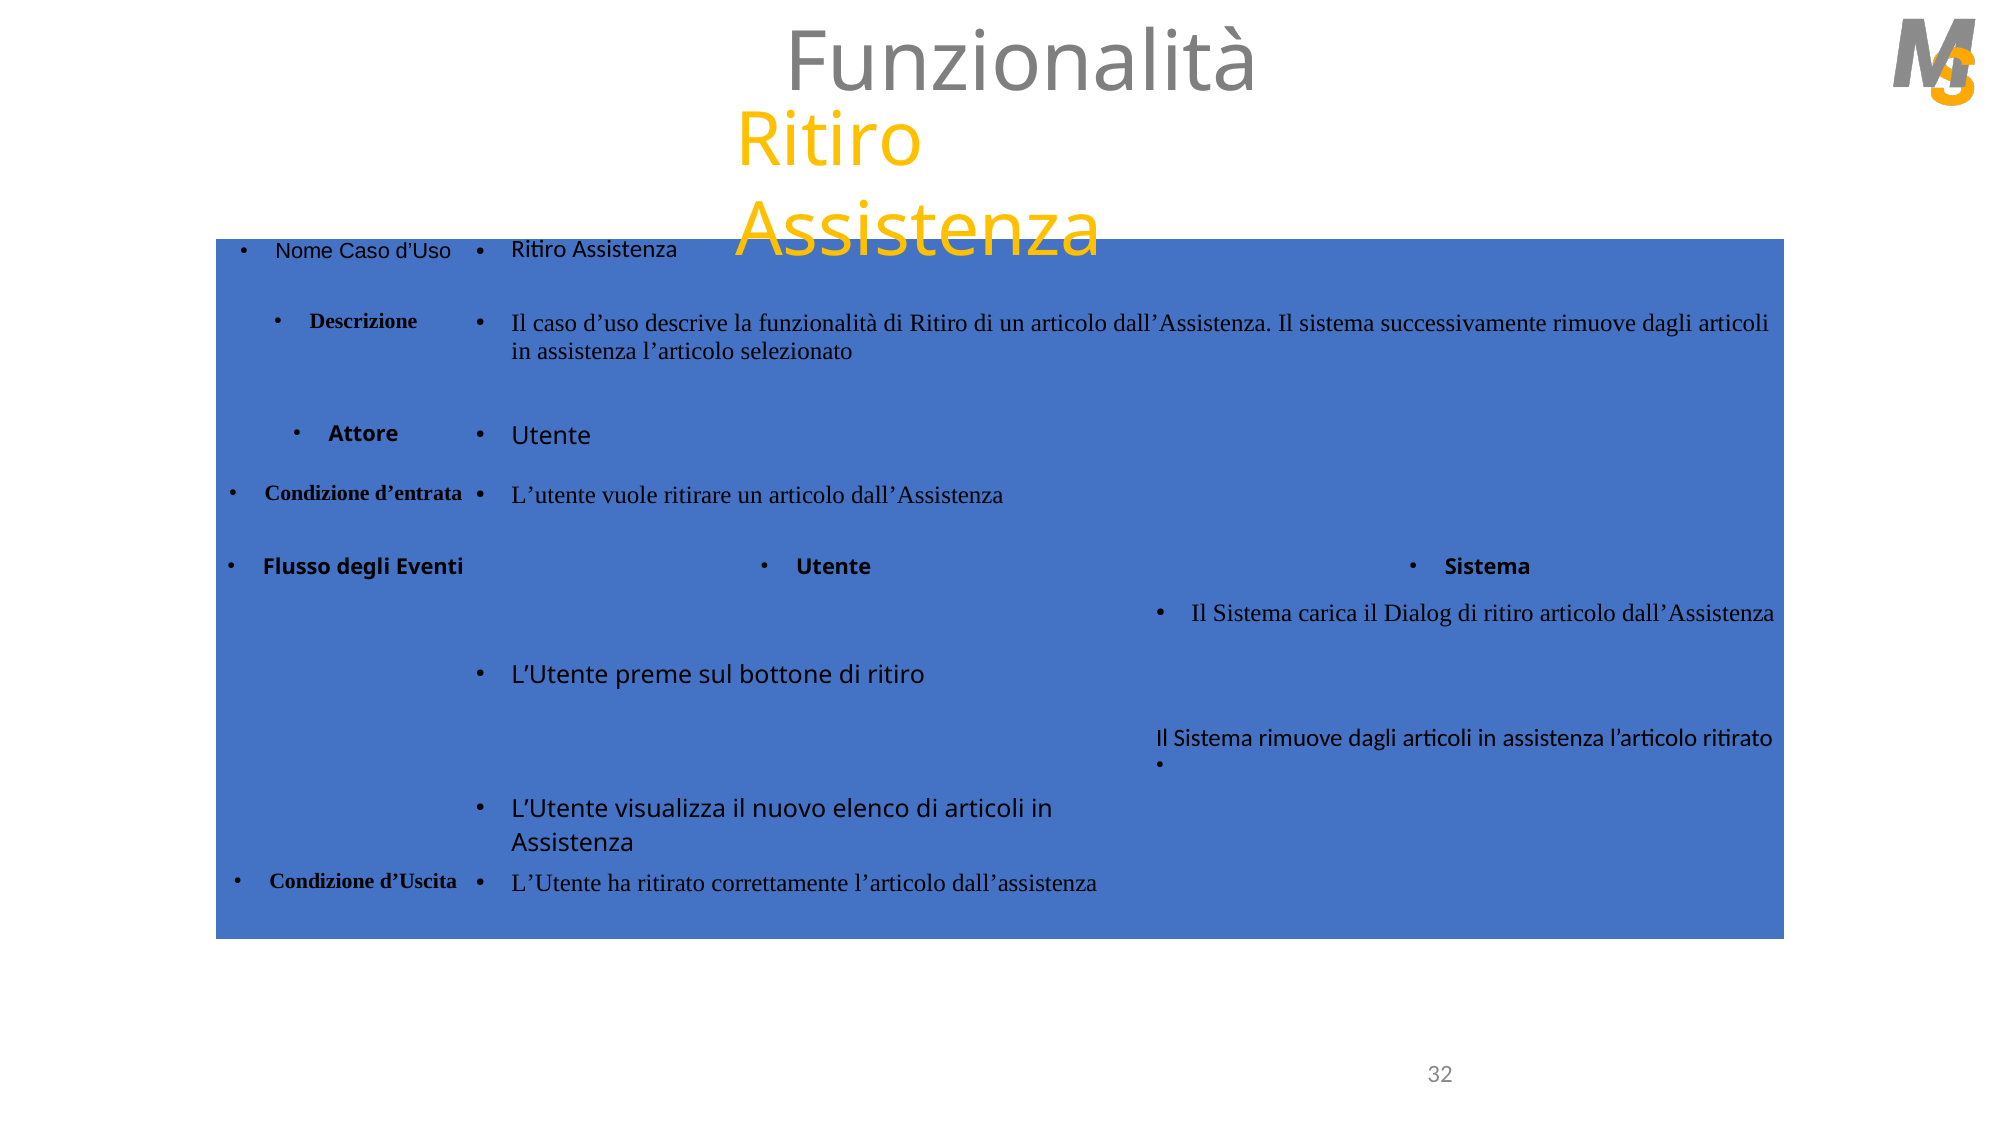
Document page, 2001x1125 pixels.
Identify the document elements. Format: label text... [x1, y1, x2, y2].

table_cell Il caso d’uso descrive la funzionalità di Ritiro di un articolo dall’Assistenza. Il sistema successivamente rimuove dagli articoli in assistenza l’articolo selezionato [476, 309, 1784, 418]
table_cell [1156, 657, 1784, 728]
table_cell [216, 728, 476, 791]
table_cell [216, 657, 476, 728]
table_cell [216, 791, 476, 869]
table_cell Attore [216, 418, 476, 481]
table_cell Flusso degli Eventi [216, 551, 476, 657]
table_cell Utente [476, 551, 1156, 599]
table_cell Descrizione [216, 309, 476, 418]
text_box Funzionalità [759, 0, 1285, 82]
table_cell Utente [476, 418, 1784, 481]
table_cell L’Utente preme sul bottone di ritiro [476, 657, 1156, 728]
table_cell L’utente vuole ritirare un articolo dall’Assistenza [476, 481, 1784, 551]
table_cell L’Utente ha ritirato correttamente l’articolo dall’assistenza [476, 869, 1784, 939]
table_cell L’Utente visualizza il nuovo elenco di articoli in Assistenza [476, 791, 1156, 869]
table_cell Sistema [1156, 551, 1784, 599]
table_header Nome Caso d’Uso [216, 239, 476, 309]
table_cell Il Sistema carica il Dialog di ritiro articolo dall’Assistenza [1156, 599, 1784, 657]
table_cell Condizione d’entrata [216, 481, 476, 551]
table_cell [476, 728, 1156, 791]
picture [1876, 0, 1993, 117]
table_cell [1156, 791, 1784, 869]
text_box [1412, 1042, 1863, 1103]
text_box Ritiro Assistenza [720, 82, 1325, 189]
table_header Ritiro Assistenza [476, 239, 1784, 309]
table_cell Il Sistema rimuove dagli articoli in assistenza l’articolo ritirato [1156, 728, 1784, 791]
table_cell Condizione d’Uscita [216, 869, 476, 939]
table_cell [476, 599, 1156, 657]
